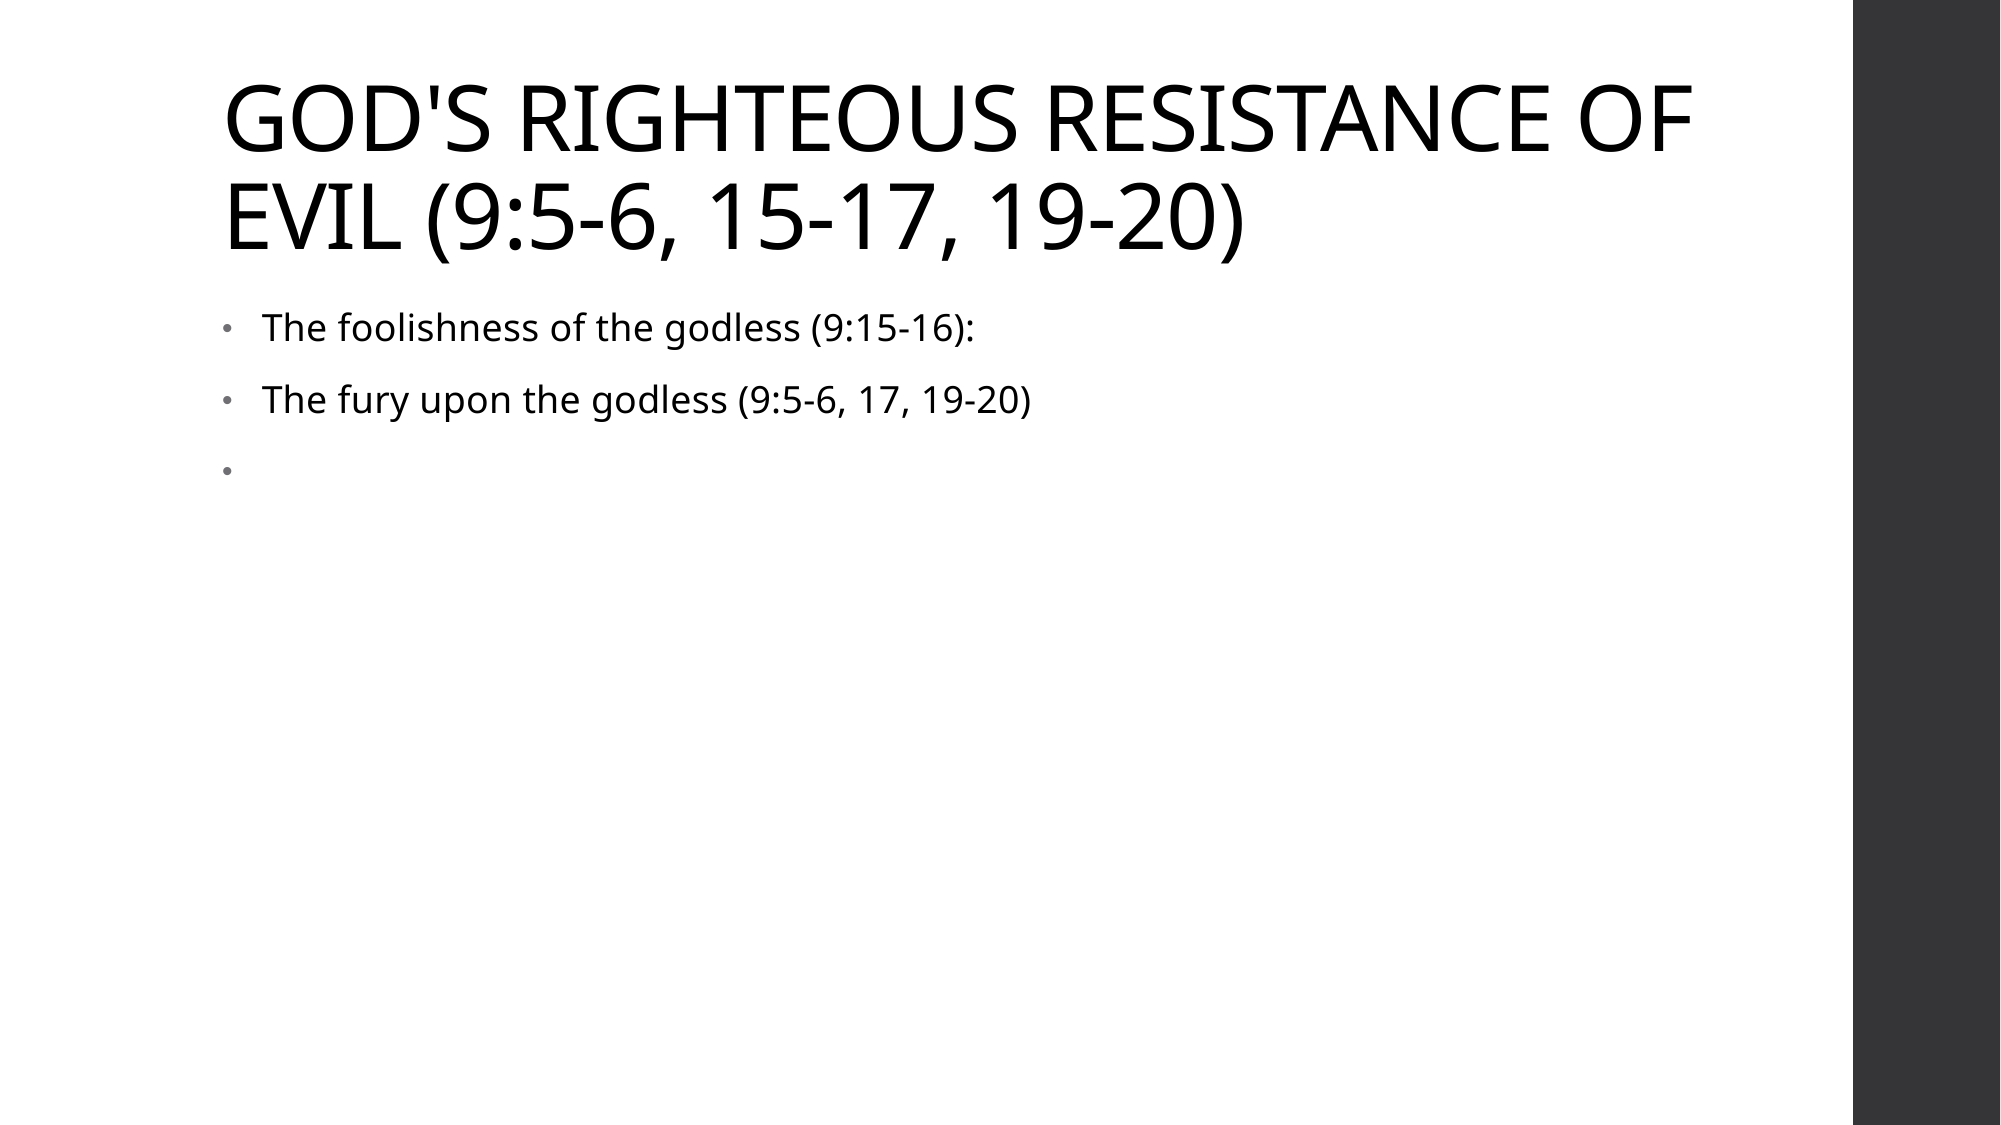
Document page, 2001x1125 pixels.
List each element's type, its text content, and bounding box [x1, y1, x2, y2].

list The foolishness of the godless (9:15-16): The fury upon the godless (9:5-6, 17, 19-20) [206, 299, 1617, 1014]
title GOD'S RIGHTEOUS RESISTANCE OF EVIL (9:5-6, 15-17, 19-20) [206, 60, 1797, 278]
